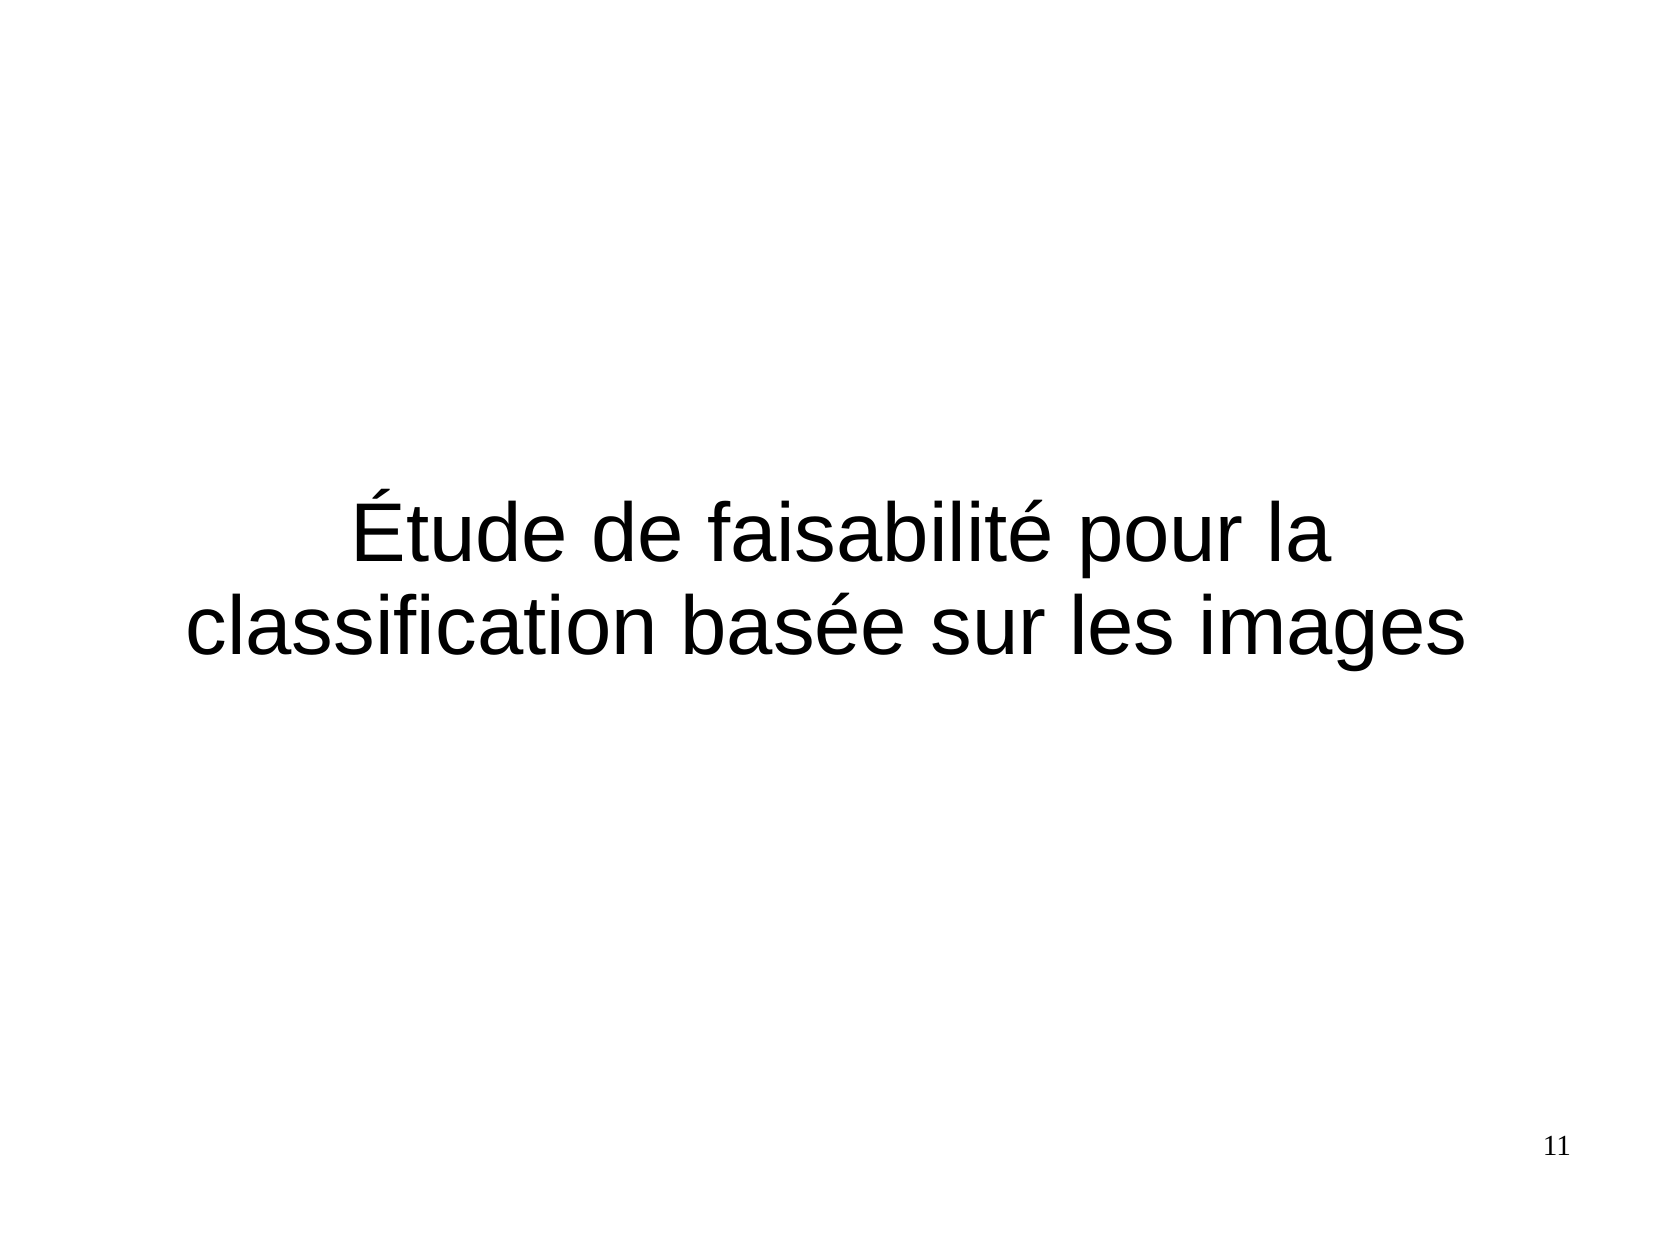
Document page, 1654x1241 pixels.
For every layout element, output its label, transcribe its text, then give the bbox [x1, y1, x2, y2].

subtitle Étude de faisabilité pour la classification basée sur les images [82, 49, 1571, 1109]
